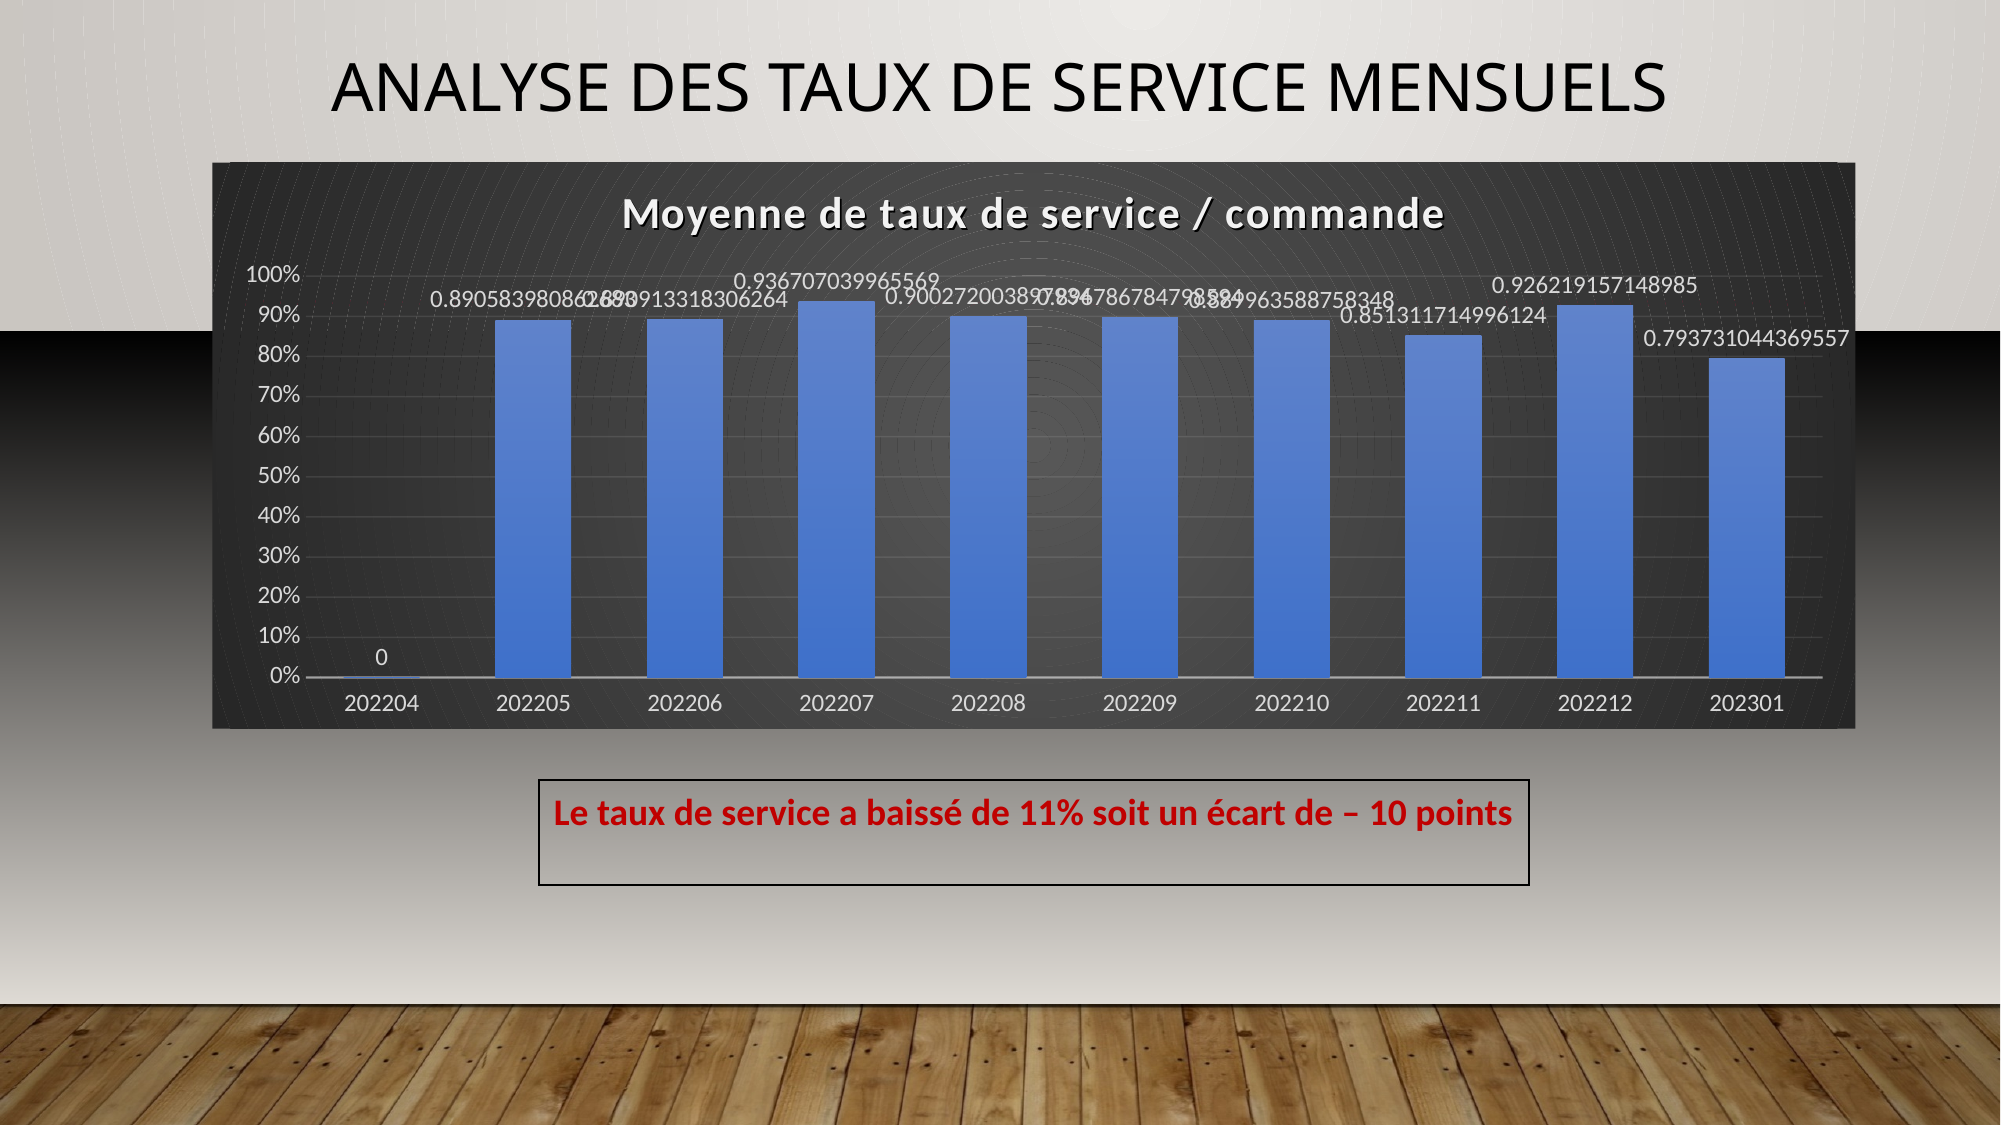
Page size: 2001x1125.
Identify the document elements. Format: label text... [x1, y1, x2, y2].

title Analyse des taux de service mensuels [212, 46, 1788, 143]
text_box Le taux de service a baissé de 11% soit un écart de – 10 points [538, 780, 1529, 841]
chart [212, 162, 1856, 729]
